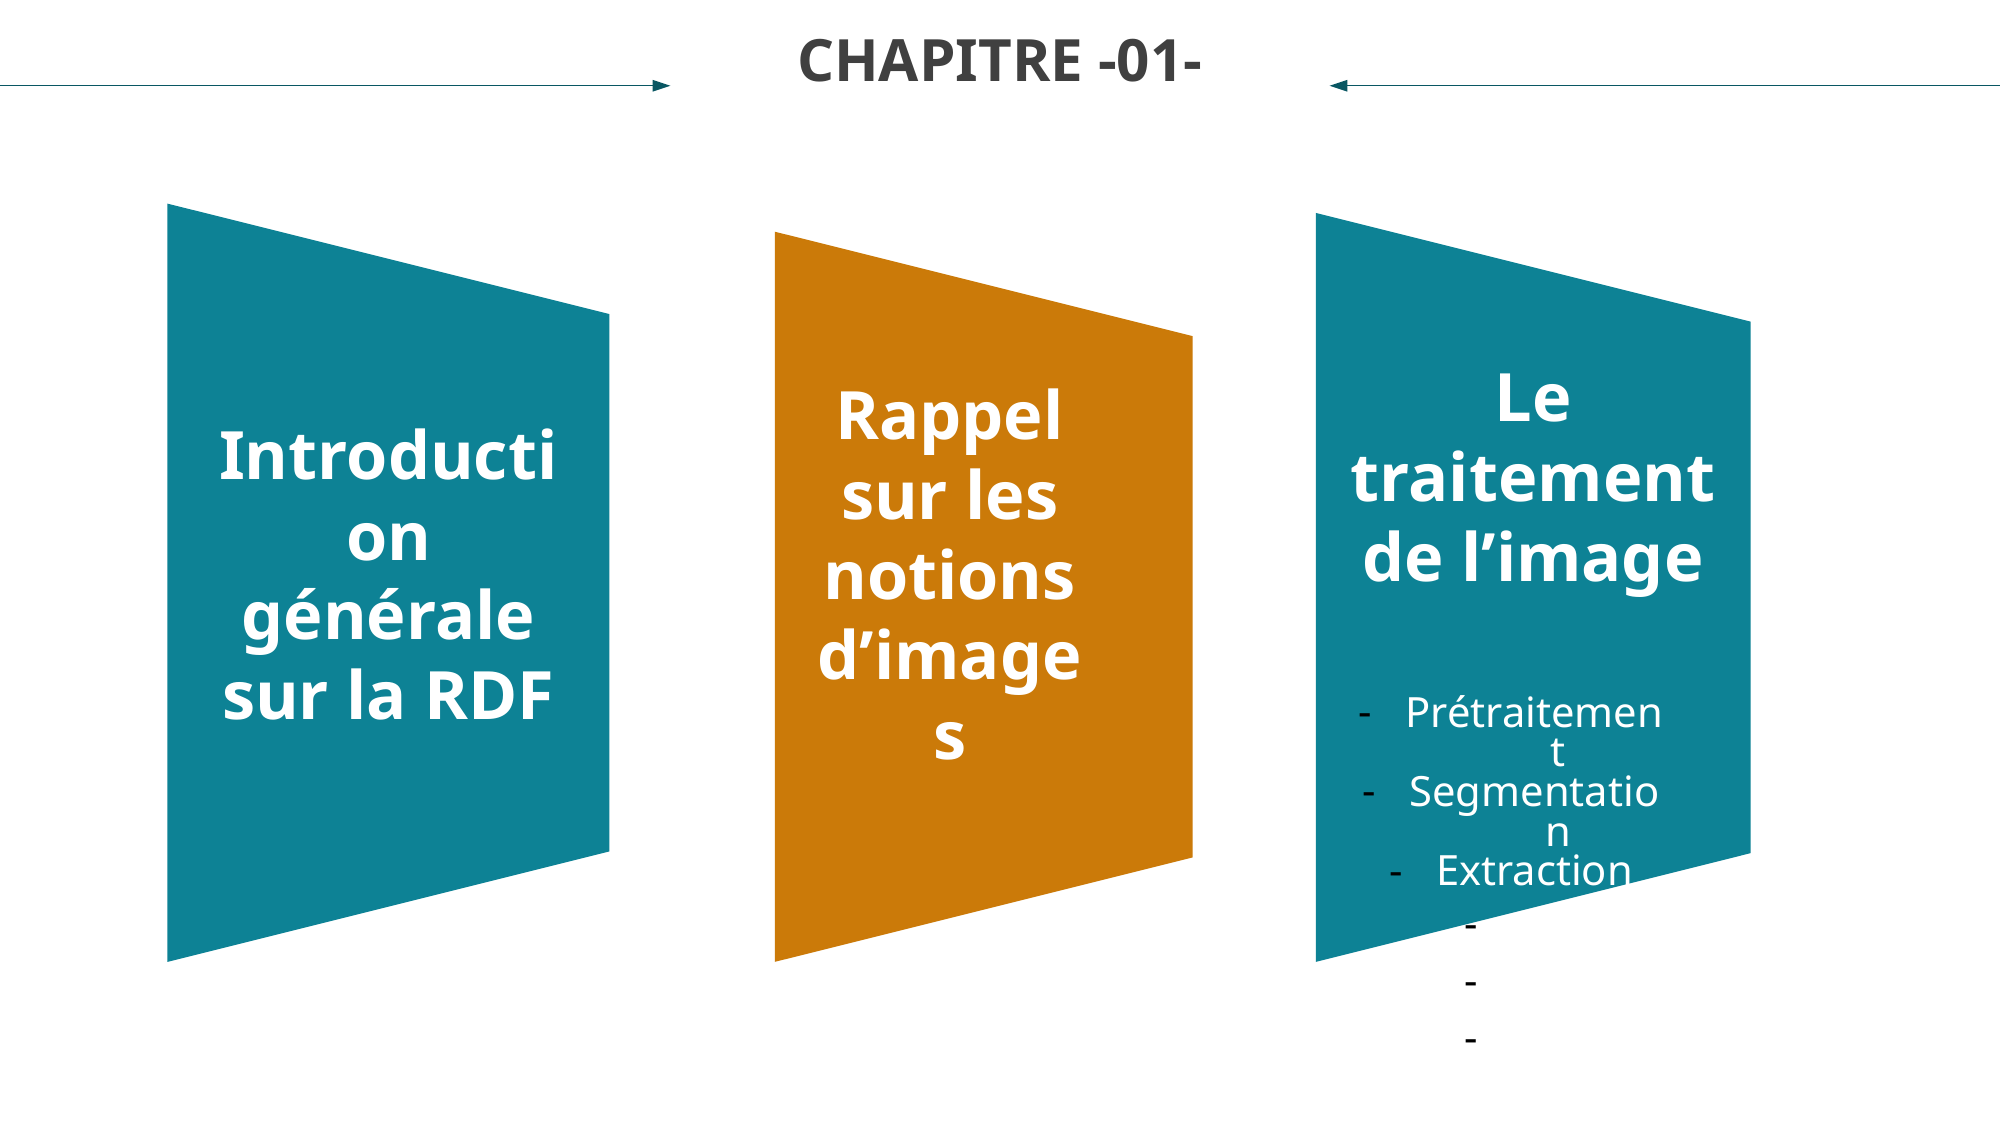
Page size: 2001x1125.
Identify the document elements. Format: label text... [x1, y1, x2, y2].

text_box [167, 203, 610, 962]
text_box Rappel sur les notions d’images [813, 373, 1087, 773]
text_box CHAPITRE -01- [37, 31, 1963, 159]
text_box [774, 231, 1193, 962]
text_box [1315, 212, 1751, 962]
text_box Le traitement de l’image [1350, 354, 1717, 594]
text_box Introduction générale sur la RDF [208, 413, 569, 733]
text_box Prétraitement Segmentation Extraction [1357, 696, 1665, 1065]
